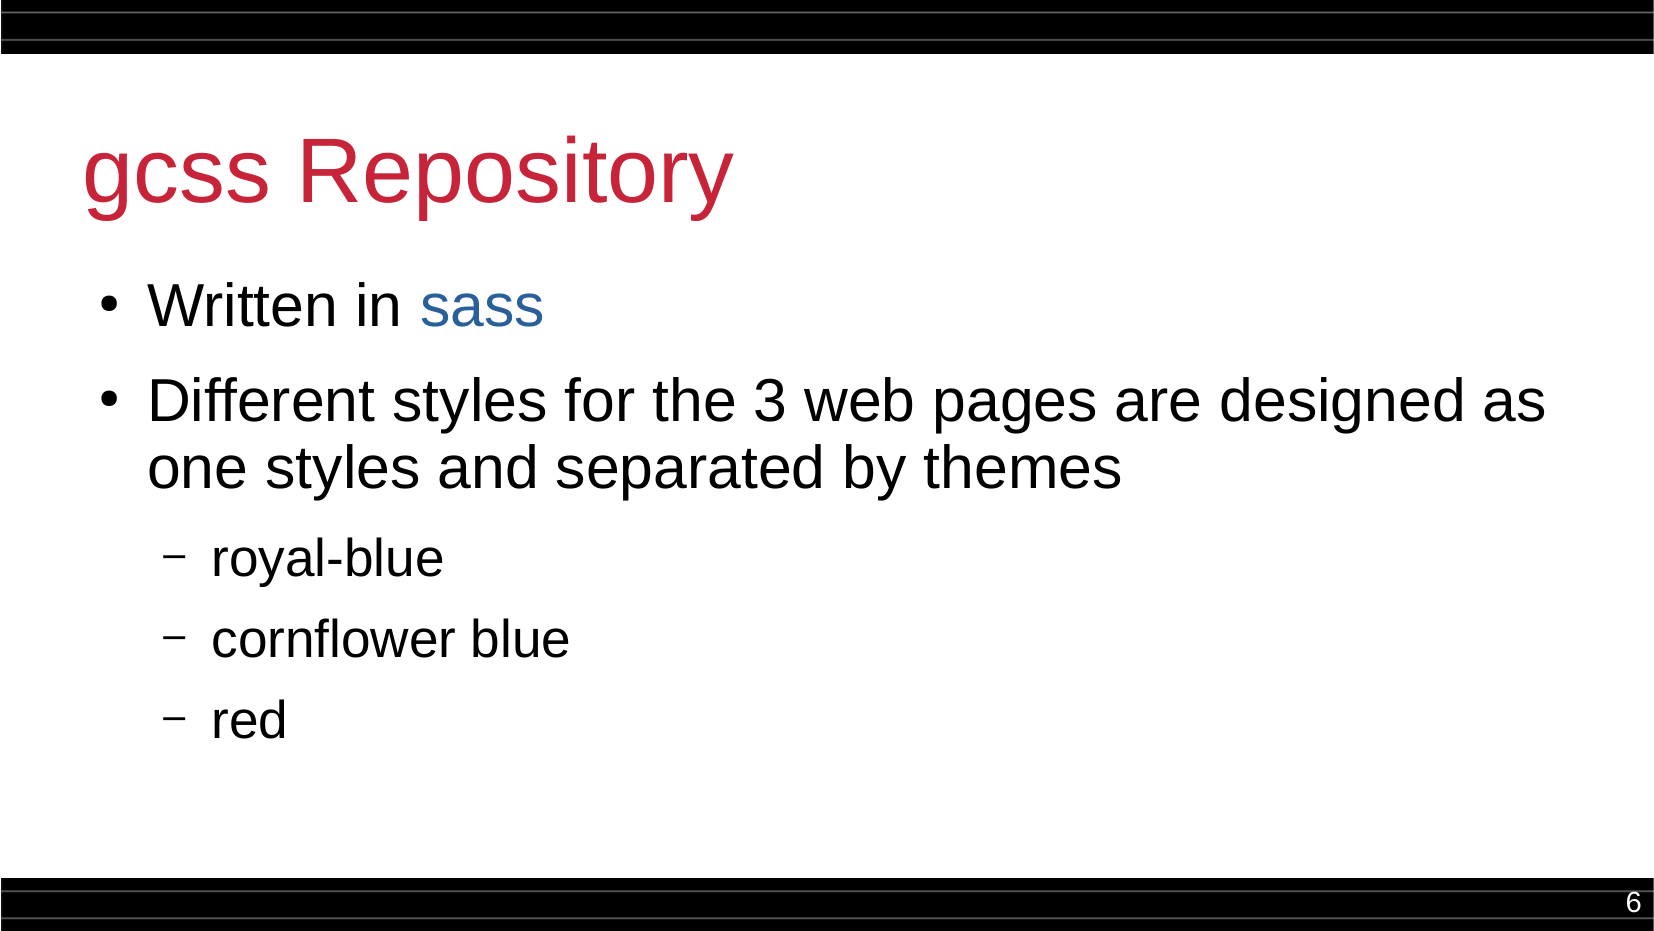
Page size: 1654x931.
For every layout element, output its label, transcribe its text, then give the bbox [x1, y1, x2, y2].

title gcss Repository [82, 92, 1571, 249]
list Written in sass Different styles for the 3 web pages are designed as one styles and separated by themes royal-blue cornflower blue red [82, 271, 1571, 758]
picture [1, 878, 1654, 931]
picture [1, 0, 1654, 54]
